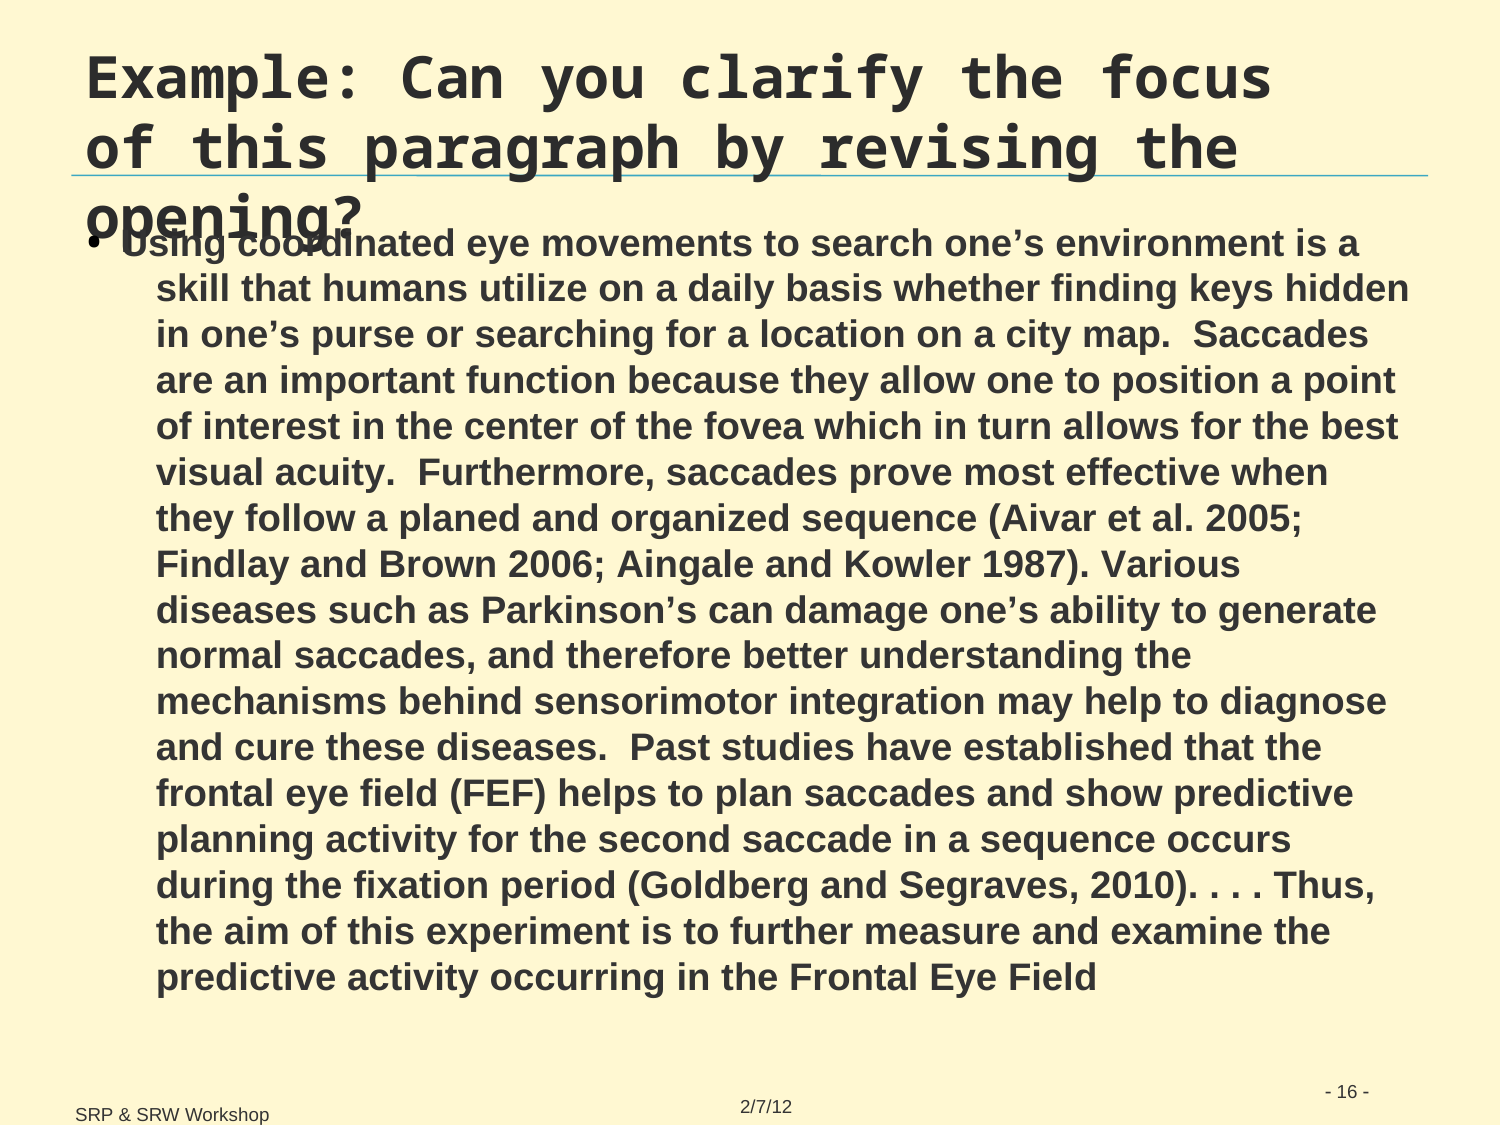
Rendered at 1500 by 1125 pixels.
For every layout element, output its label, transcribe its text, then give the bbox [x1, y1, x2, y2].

title Example: Can you clarify the focus of this paragraph by revising the opening? [71, 34, 1321, 176]
list Using coordinated eye movements to search one’s environment is a skill that humans utilize on a daily basis whether finding keys hidden in one’s purse or searching for a location on a city map. Saccades are an important function because they allow one to position a point of interest in the center of the fovea which in turn allows for the best visual acuity. Furthermore, saccades prove most effective when they follow a planed and organized sequence (Aivar et al. 2005; Findlay and Brown 2006; Aingale and Kowler 1987). Various diseases such as Parkinson’s can damage one’s ability to generate normal saccades, and therefore better understanding the mechanisms behind sensorimotor integration may help to diagnose and cure these diseases. Past studies have established that the frontal eye field (FEF) helps to plan saccades and show predictive planning activity for the second saccade in a sequence occurs during the fixation period (Goldberg and Segraves, 2010). . . . Thus, the aim of this experiment is to further measure and examine the predictive activity occurring in the Frontal Eye Field [71, 210, 1428, 1051]
text_box   [1325, 1074, 1438, 1125]
